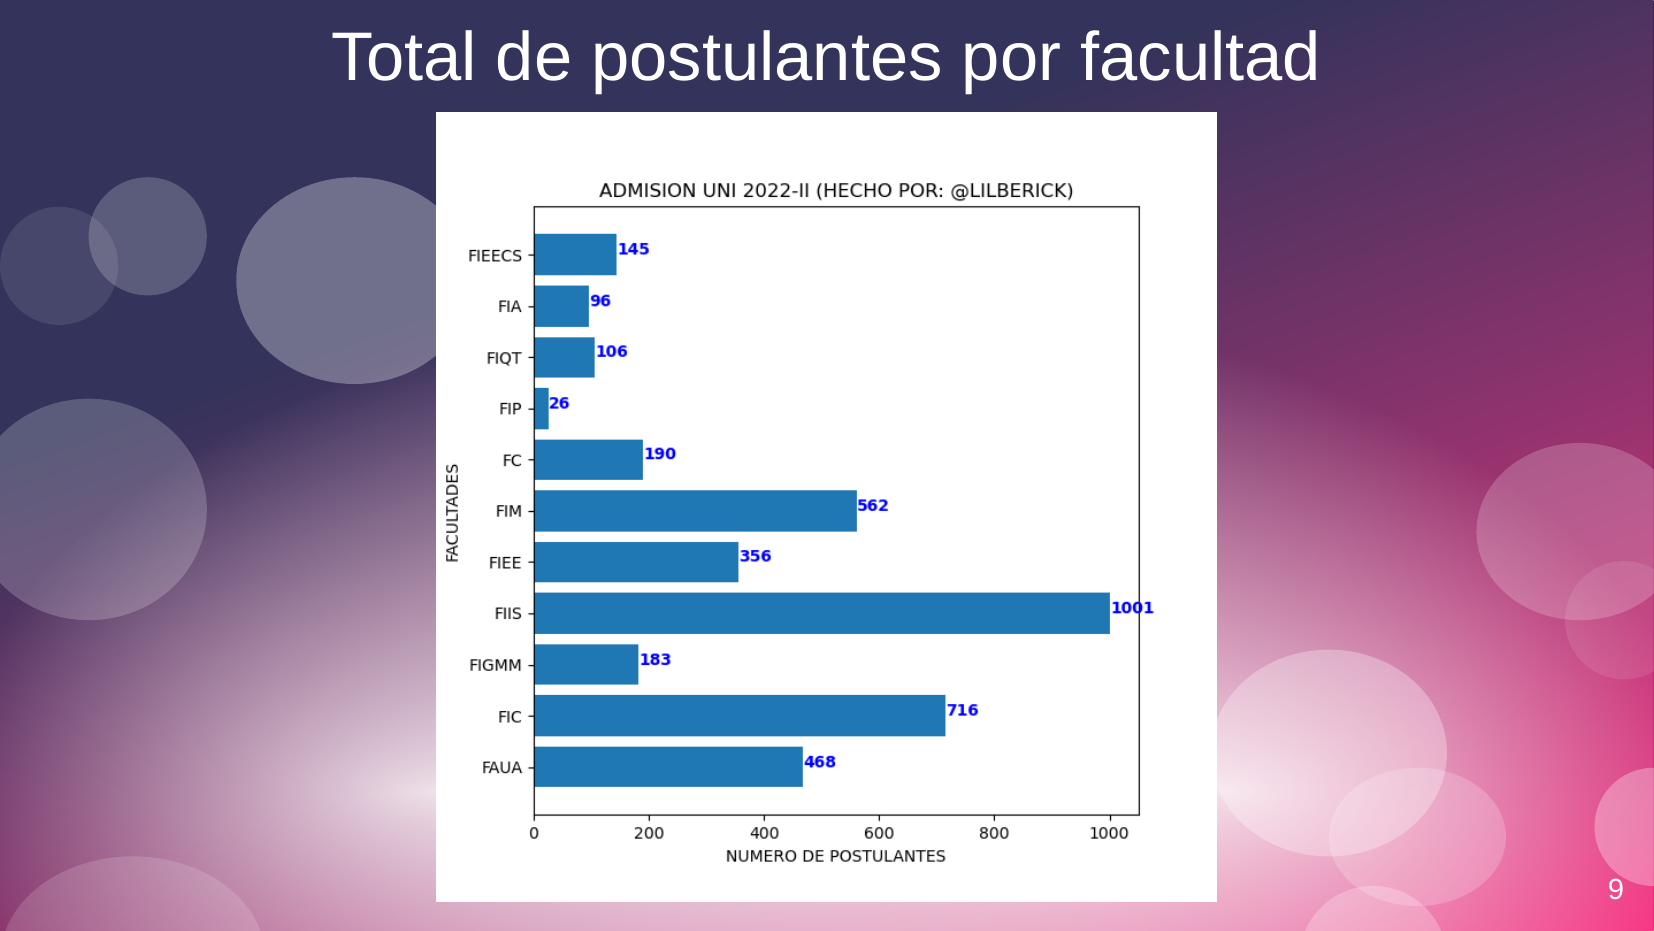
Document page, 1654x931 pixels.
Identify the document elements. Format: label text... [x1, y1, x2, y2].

picture [436, 112, 1217, 902]
title Total de postulantes por facultad [88, 0, 1565, 113]
